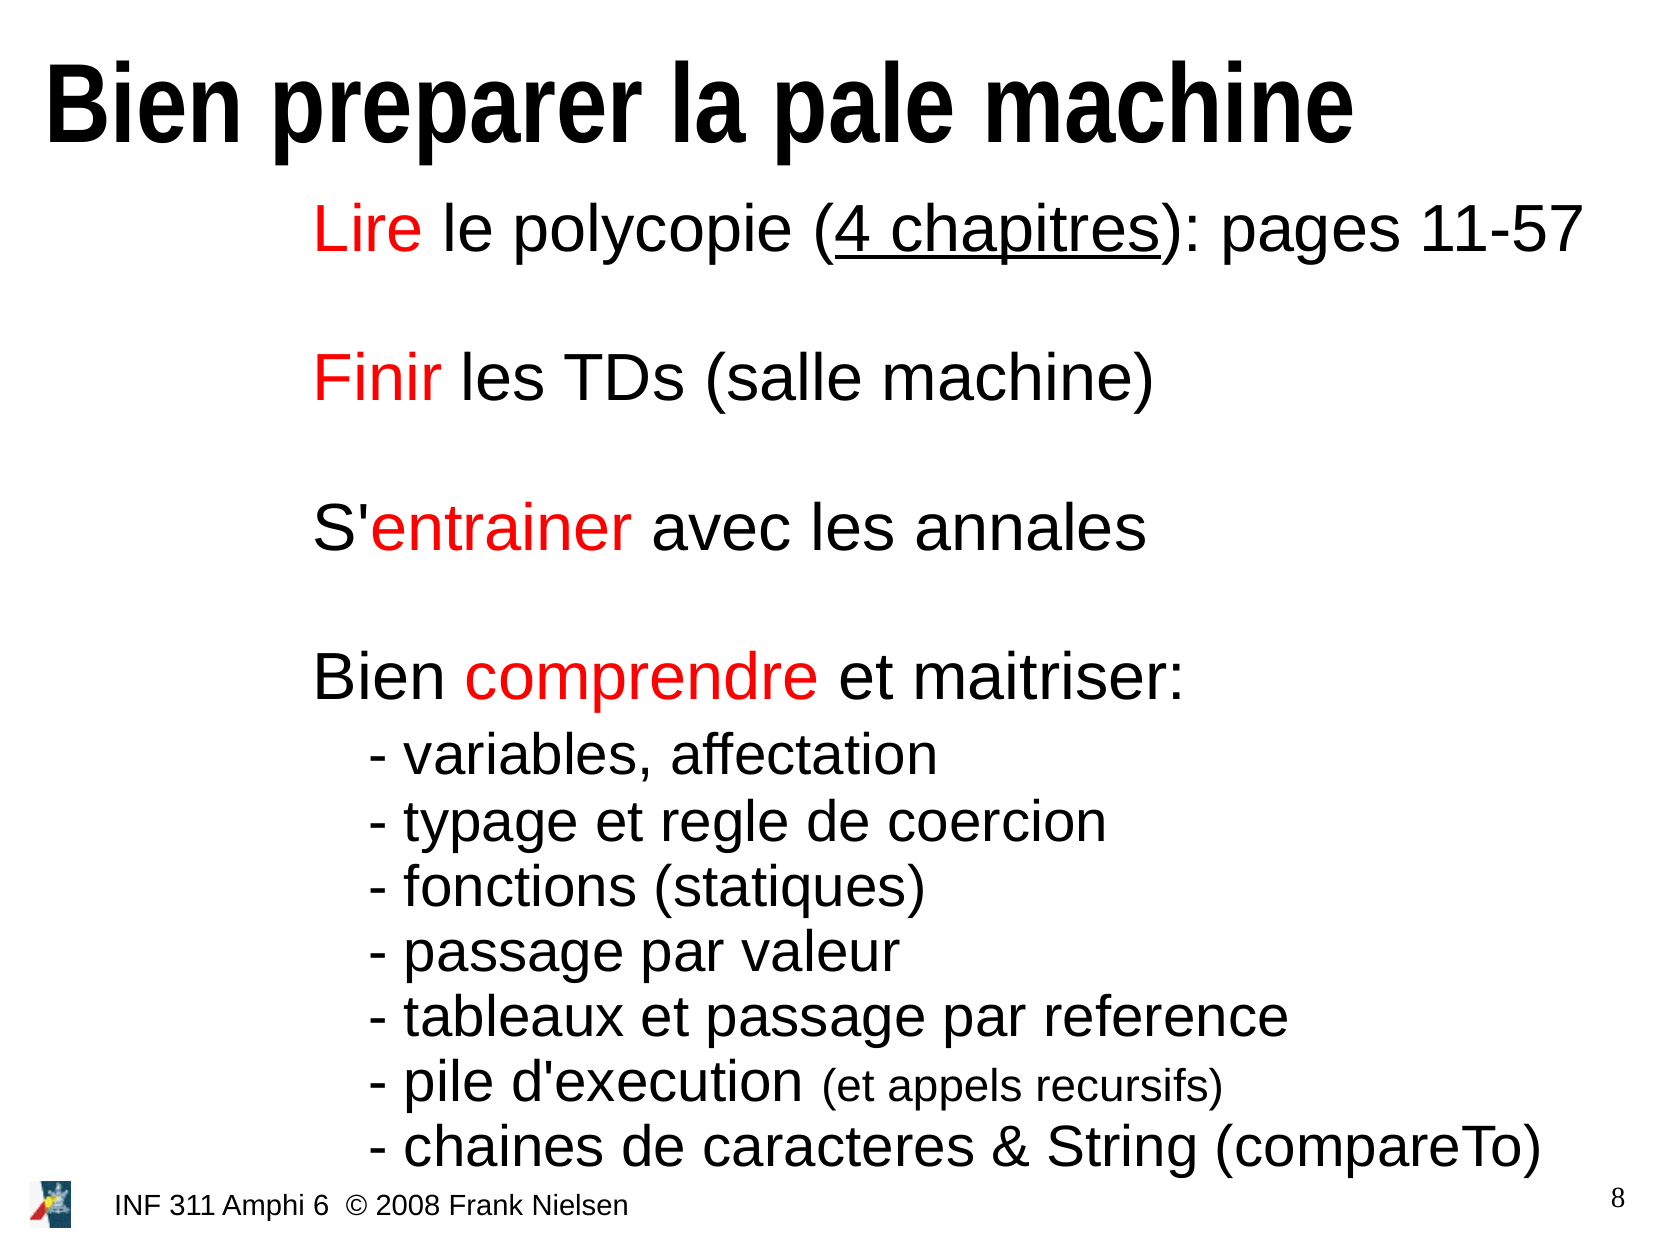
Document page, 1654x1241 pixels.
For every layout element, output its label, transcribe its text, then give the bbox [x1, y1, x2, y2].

text_box Lire le polycopie (4 chapitres): pages 11-57 Finir les TDs (salle machine) S'entrainer avec les annales Bien comprendre et maitriser: - variables, affectation - typage et regle de coercion - fonctions (statiques) - passage par valeur - tableaux et passage par reference - pile d'execution (et appels recursifs) - chaines de caracteres & String (compareTo) [279, 183, 1625, 1241]
text_box Bien preparer la pale machine [29, 29, 1371, 174]
picture [29, 1181, 71, 1228]
